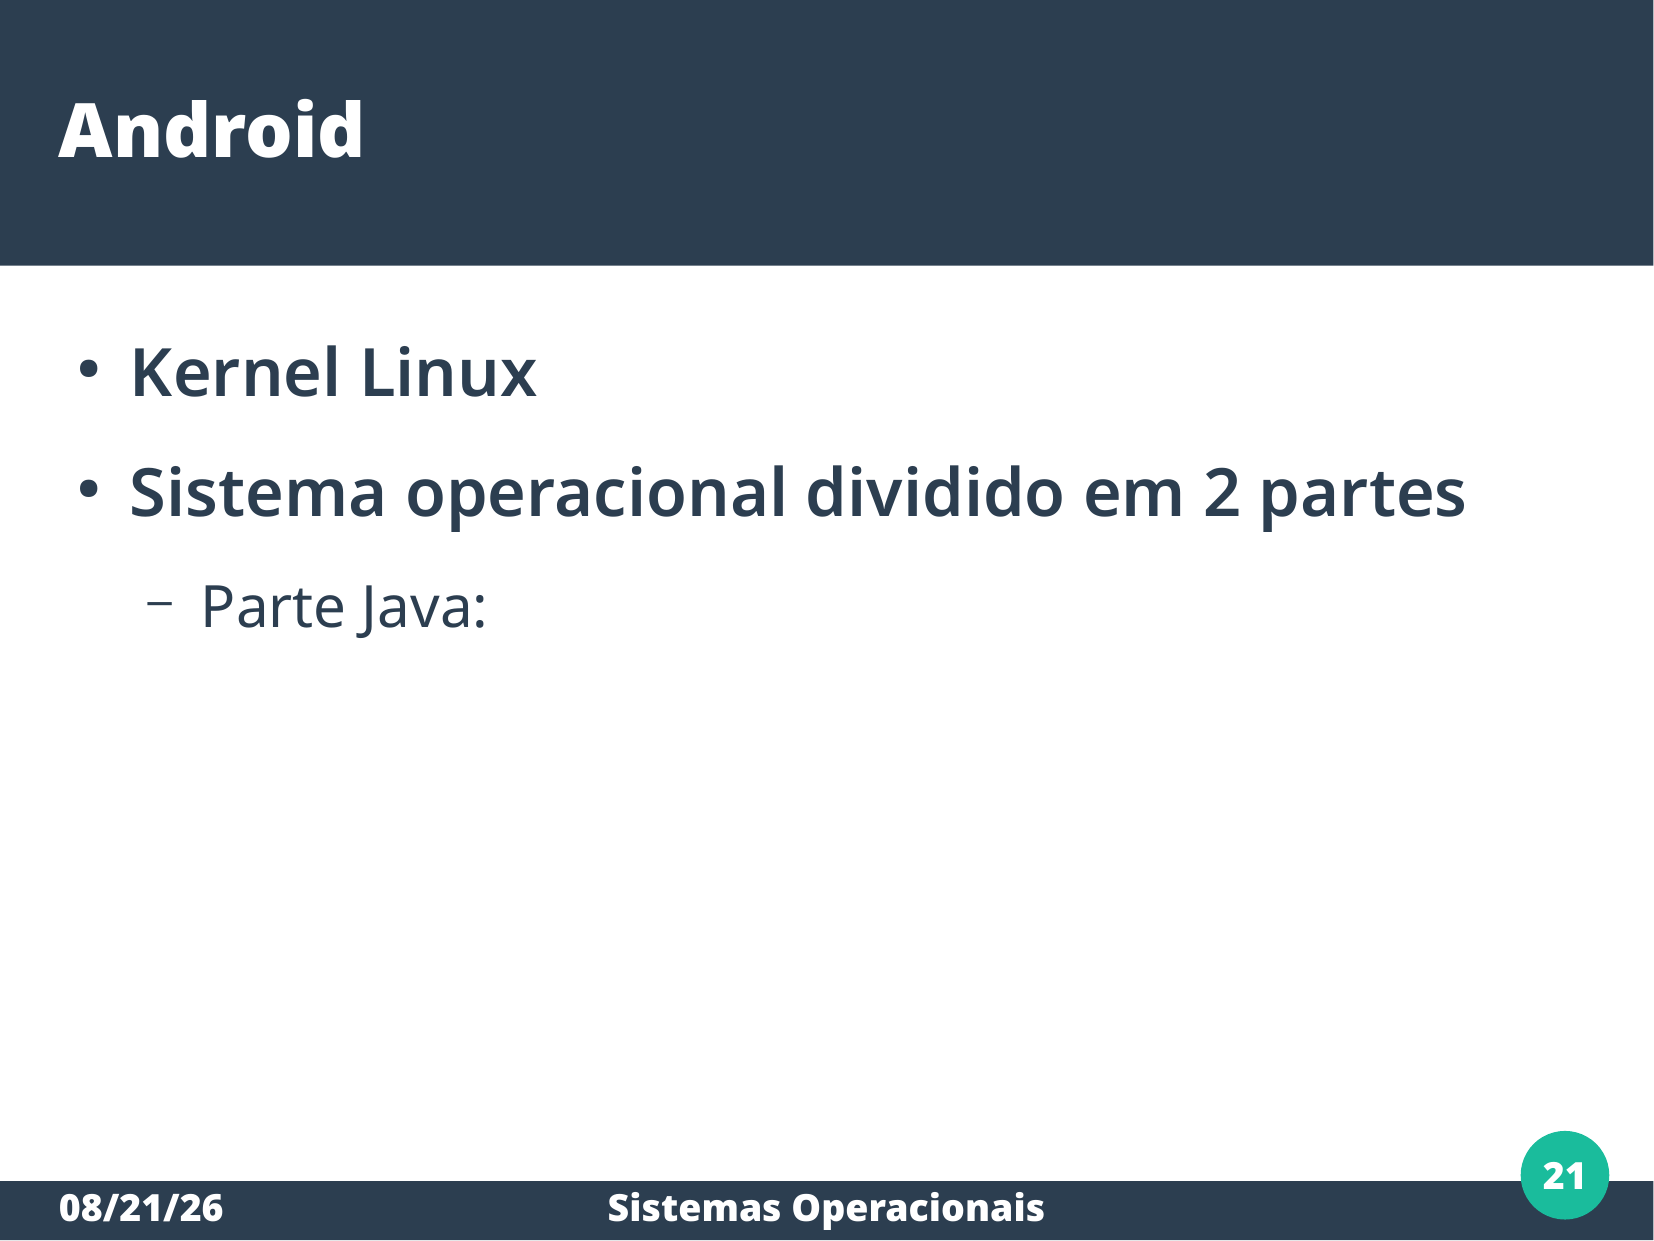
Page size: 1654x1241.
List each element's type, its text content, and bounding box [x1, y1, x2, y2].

list Kernel Linux Sistema operacional dividido em 2 partes Parte Java: [59, 324, 1595, 1152]
title Android [59, 49, 1595, 207]
